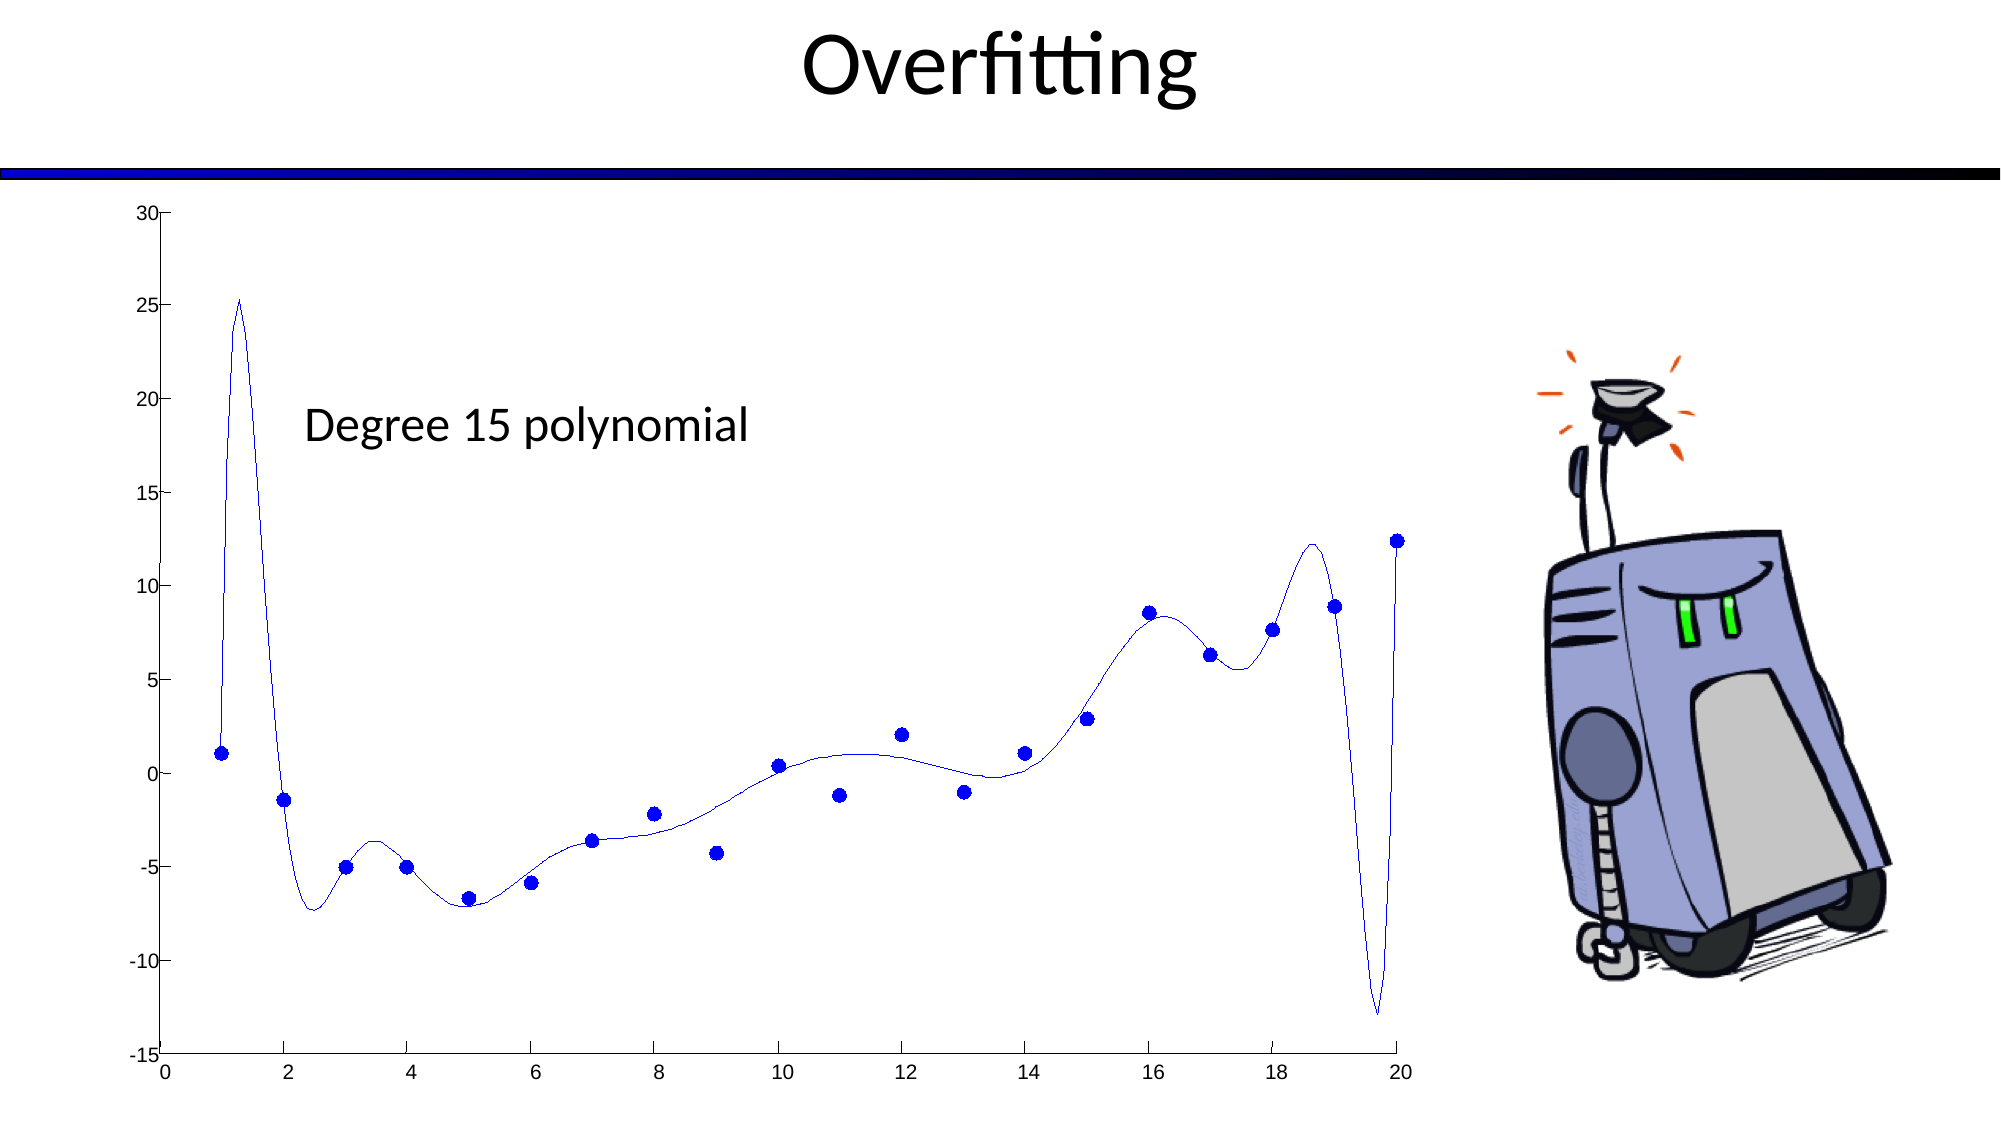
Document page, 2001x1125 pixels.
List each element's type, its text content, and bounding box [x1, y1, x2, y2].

text_box [1391, 535, 1404, 547]
text_box [585, 833, 599, 847]
text_box -5 [140, 853, 160, 879]
text_box [647, 808, 662, 821]
text_box 6 [530, 1058, 542, 1084]
text_box [1265, 623, 1280, 636]
text_box [1080, 713, 1094, 725]
text_box [896, 727, 909, 741]
text_box 5 [146, 666, 159, 692]
text_box [709, 847, 724, 860]
text_box 16 [1141, 1058, 1165, 1084]
text_box 4 [405, 1058, 418, 1084]
text_box 20 [136, 385, 160, 411]
text_box 0 [159, 1058, 172, 1084]
text_box [463, 891, 475, 905]
text_box 25 [136, 291, 160, 317]
text_box [1327, 599, 1342, 613]
text_box 10 [136, 572, 160, 598]
text_box [957, 785, 972, 799]
text_box Degree 15 polynomial [289, 384, 765, 460]
text_box 10 [771, 1058, 795, 1084]
text_box 0 [146, 760, 159, 786]
text_box 8 [653, 1058, 665, 1084]
text_box 14 [1017, 1058, 1041, 1084]
picture [1462, 295, 1964, 1046]
text_box 20 [1389, 1058, 1413, 1084]
text_box 2 [282, 1058, 295, 1084]
text_box 30 [136, 200, 160, 226]
text_box 12 [894, 1058, 918, 1084]
text_box [832, 788, 847, 802]
text_box [340, 860, 354, 874]
text_box [1203, 649, 1217, 661]
text_box [214, 746, 229, 760]
text_box [772, 760, 786, 772]
text_box [277, 794, 291, 806]
text_box 15 [136, 479, 160, 505]
text_box [399, 860, 414, 874]
text_box -10 [129, 947, 160, 973]
text_box 18 [1264, 1058, 1288, 1084]
title Overfitting [0, 0, 2000, 184]
text_box -15 [129, 1041, 160, 1067]
text_box [524, 875, 539, 889]
text_box [1019, 746, 1031, 760]
text_box [1142, 605, 1157, 619]
